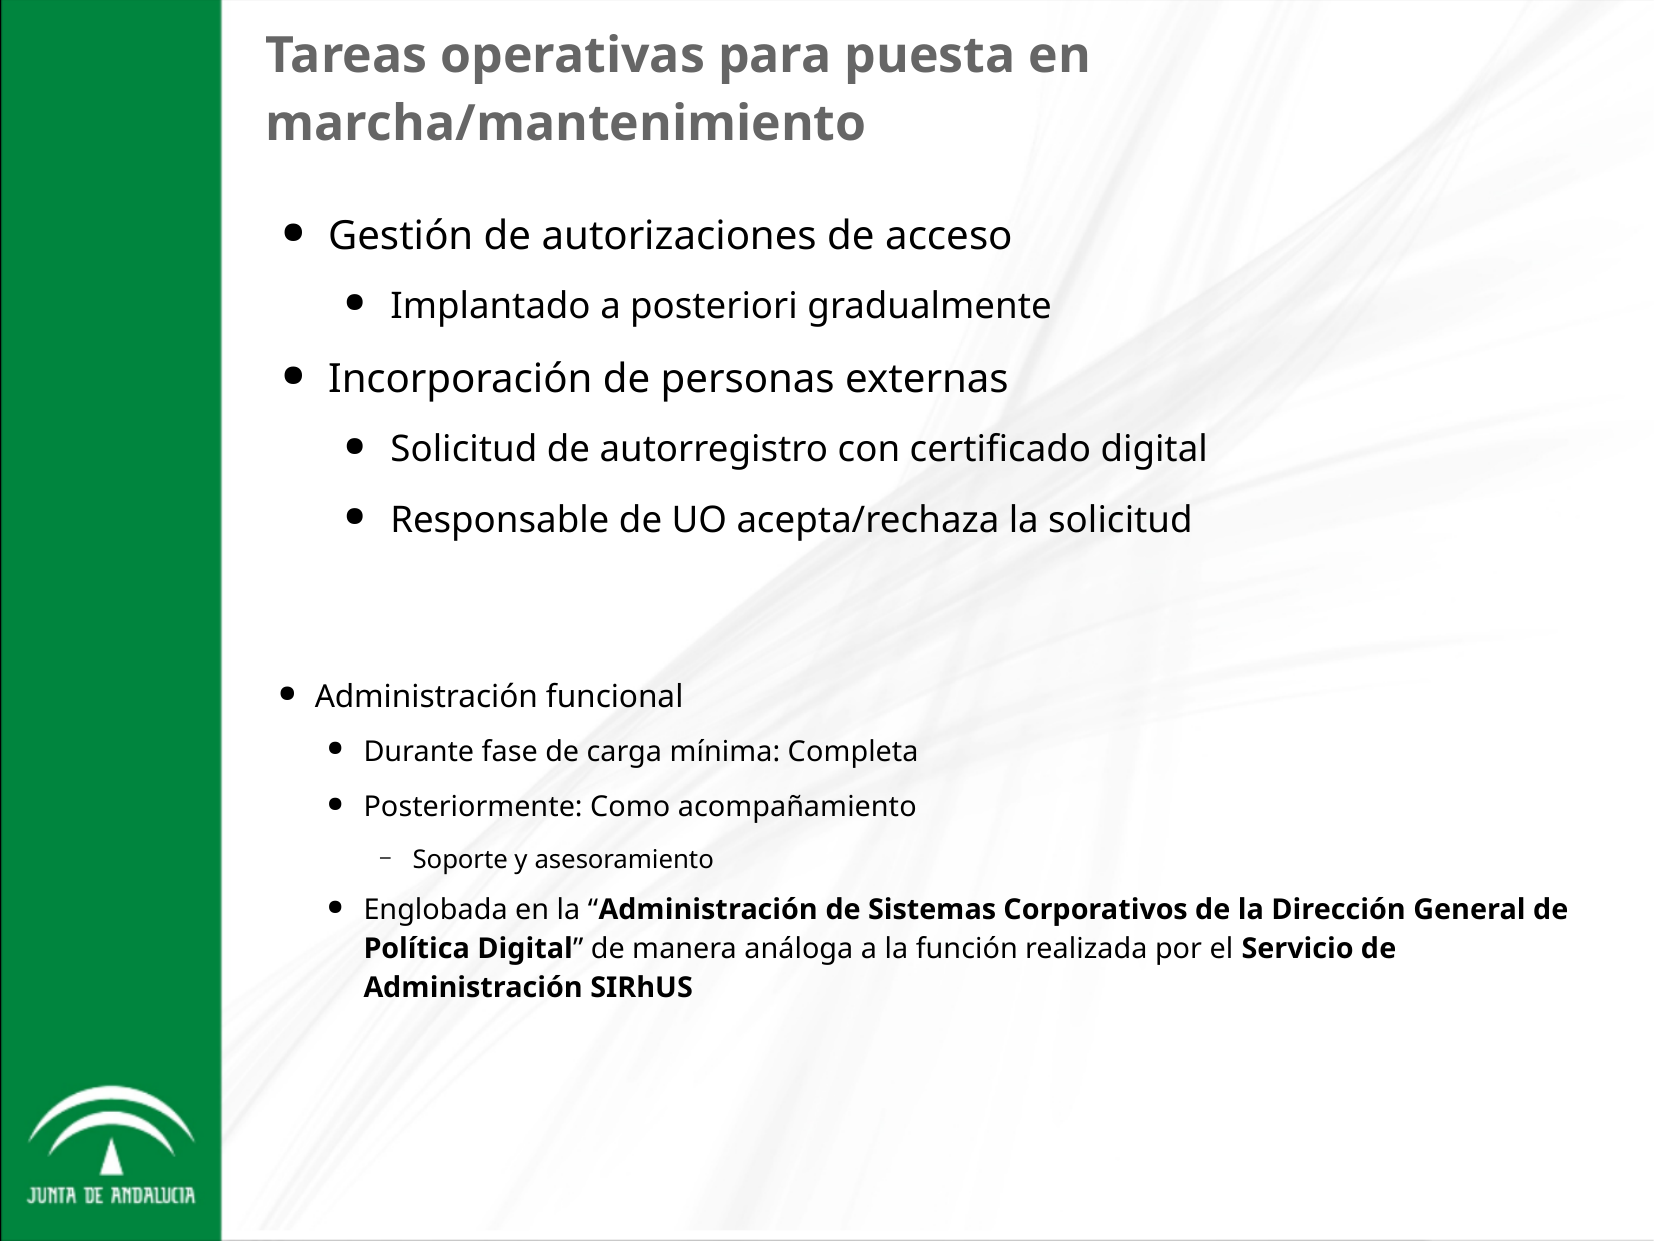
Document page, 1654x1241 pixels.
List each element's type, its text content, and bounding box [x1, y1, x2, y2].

title Tareas operativas para puesta en marcha/mantenimiento [265, 28, 1571, 146]
picture [0, 0, 1654, 1241]
list Gestión de autorizaciones de acceso Implantado a posteriori gradualmente Incorporación de personas externas Solicitud de autorregistro con certificado digital Responsable de UO acepta/rechaza la solicitud [265, 206, 1571, 544]
list Administración funcional Durante fase de carga mínima: Completa Posteriormente: Como acompañamiento Soporte y asesoramiento Englobada en la “Administración de Sistemas Corporativos de la Dirección General de Política Digital” de manera análoga a la función realizada por el Servicio de Administración SIRhUS [265, 673, 1571, 1010]
